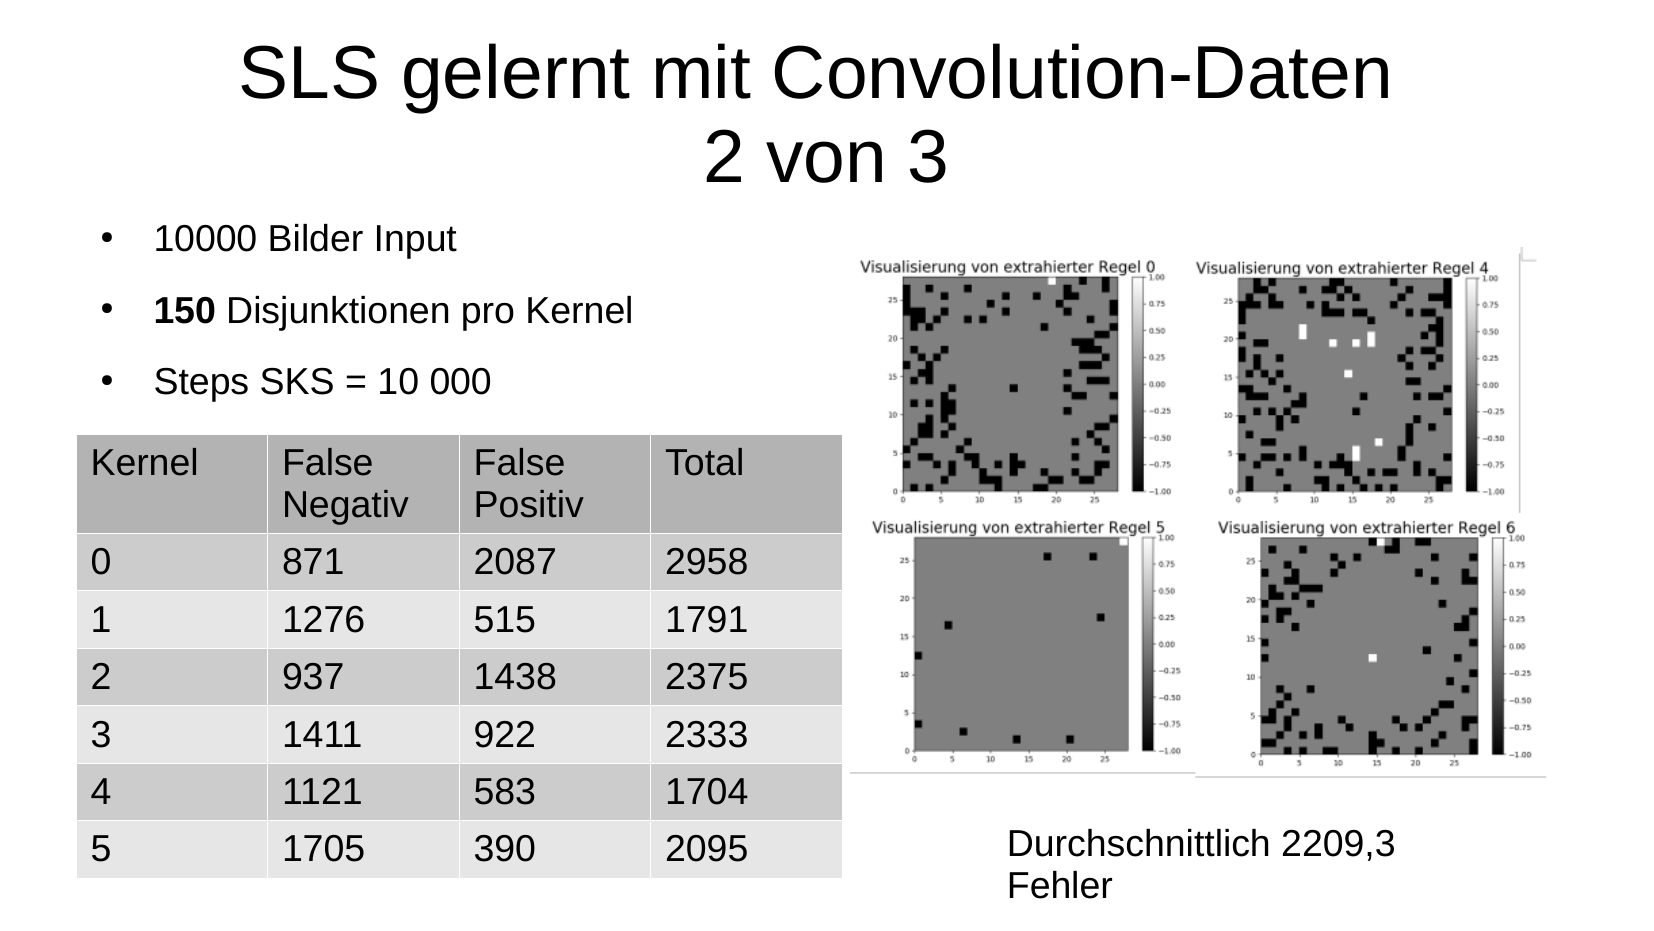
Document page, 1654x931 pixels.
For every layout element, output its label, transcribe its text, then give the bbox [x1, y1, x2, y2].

table_cell 1 [77, 591, 267, 648]
table_cell 2 [77, 649, 267, 705]
table_cell 922 [460, 706, 650, 763]
table_cell 0 [77, 534, 267, 590]
table_cell 2333 [651, 706, 842, 763]
title SLS gelernt mit Convolution-Daten 2 von 3 [82, 30, 1571, 199]
table_cell 3 [77, 706, 267, 763]
table_cell 4 [77, 764, 267, 820]
table_header False Negativ [268, 435, 459, 533]
table_header False Positiv [460, 435, 650, 533]
table_header Total [651, 435, 842, 533]
table_cell 515 [460, 591, 650, 648]
table_cell 1276 [268, 591, 459, 648]
table_cell 2958 [651, 534, 842, 590]
picture [850, 247, 1572, 805]
table_cell 2095 [651, 821, 842, 878]
table_cell 1121 [268, 764, 459, 820]
table_cell 2375 [651, 649, 842, 705]
table_cell 390 [460, 821, 650, 878]
table_cell 5 [77, 821, 267, 878]
table_cell 871 [268, 534, 459, 590]
table_cell 583 [460, 764, 650, 820]
text_box Durchschnittlich 2209,3 Fehler [992, 814, 1453, 914]
table_cell 937 [268, 649, 459, 705]
table_cell 1411 [268, 706, 459, 763]
table_cell 1705 [268, 821, 459, 878]
table_cell 2087 [460, 534, 650, 590]
list 10000 Bilder Input 150 Disjunktionen pro Kernel Steps SKS = 10 000 [82, 217, 1571, 758]
table_cell 1438 [460, 649, 650, 705]
table_cell 1791 [651, 591, 842, 648]
table_header Kernel [77, 435, 267, 533]
table_cell 1704 [651, 764, 842, 820]
